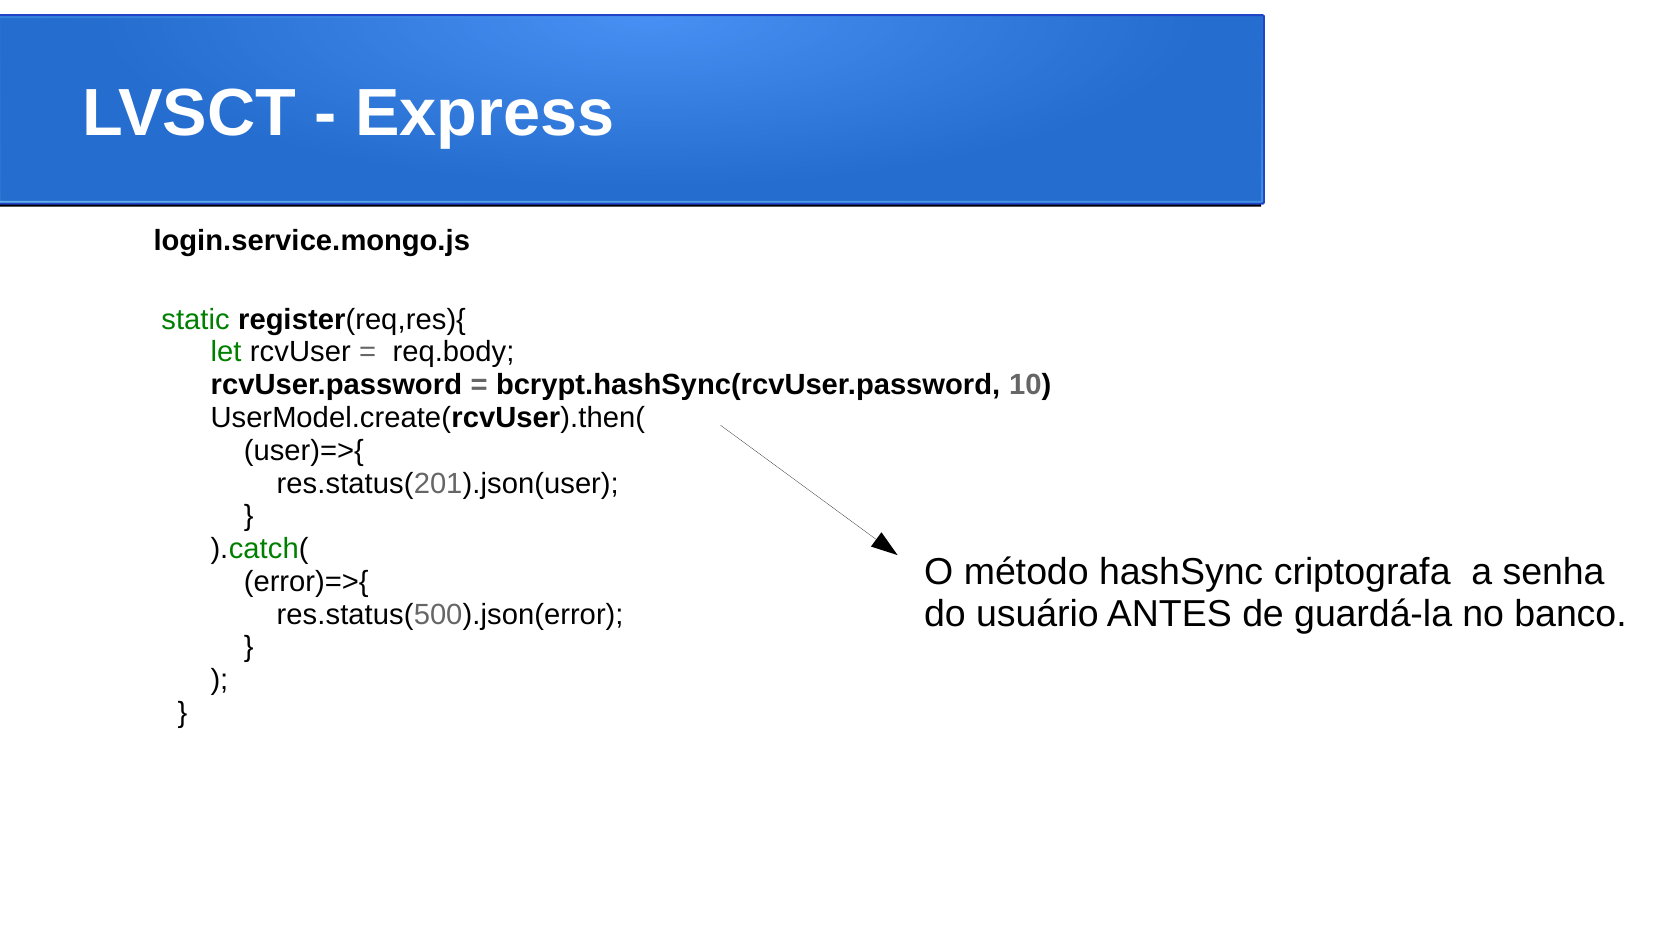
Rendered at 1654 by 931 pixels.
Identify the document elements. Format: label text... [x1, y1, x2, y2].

list login.service.mongo.js [82, 224, 1571, 764]
title LVSCT - Express [82, 35, 1235, 189]
text_box static register(req,res){ let rcvUser = req.body; rcvUser.password = bcrypt.hashSync(rcvUser.password, 10) UserModel.create(rcvUser).then( (user)=>{ res.status(201).json(user); } ).catch( (error)=>{ res.status(500).json(error); } ); } [129, 295, 1453, 737]
text_box O método hashSync criptografa a senha do usuário ANTES de guardá-la no banco. [909, 543, 1643, 643]
